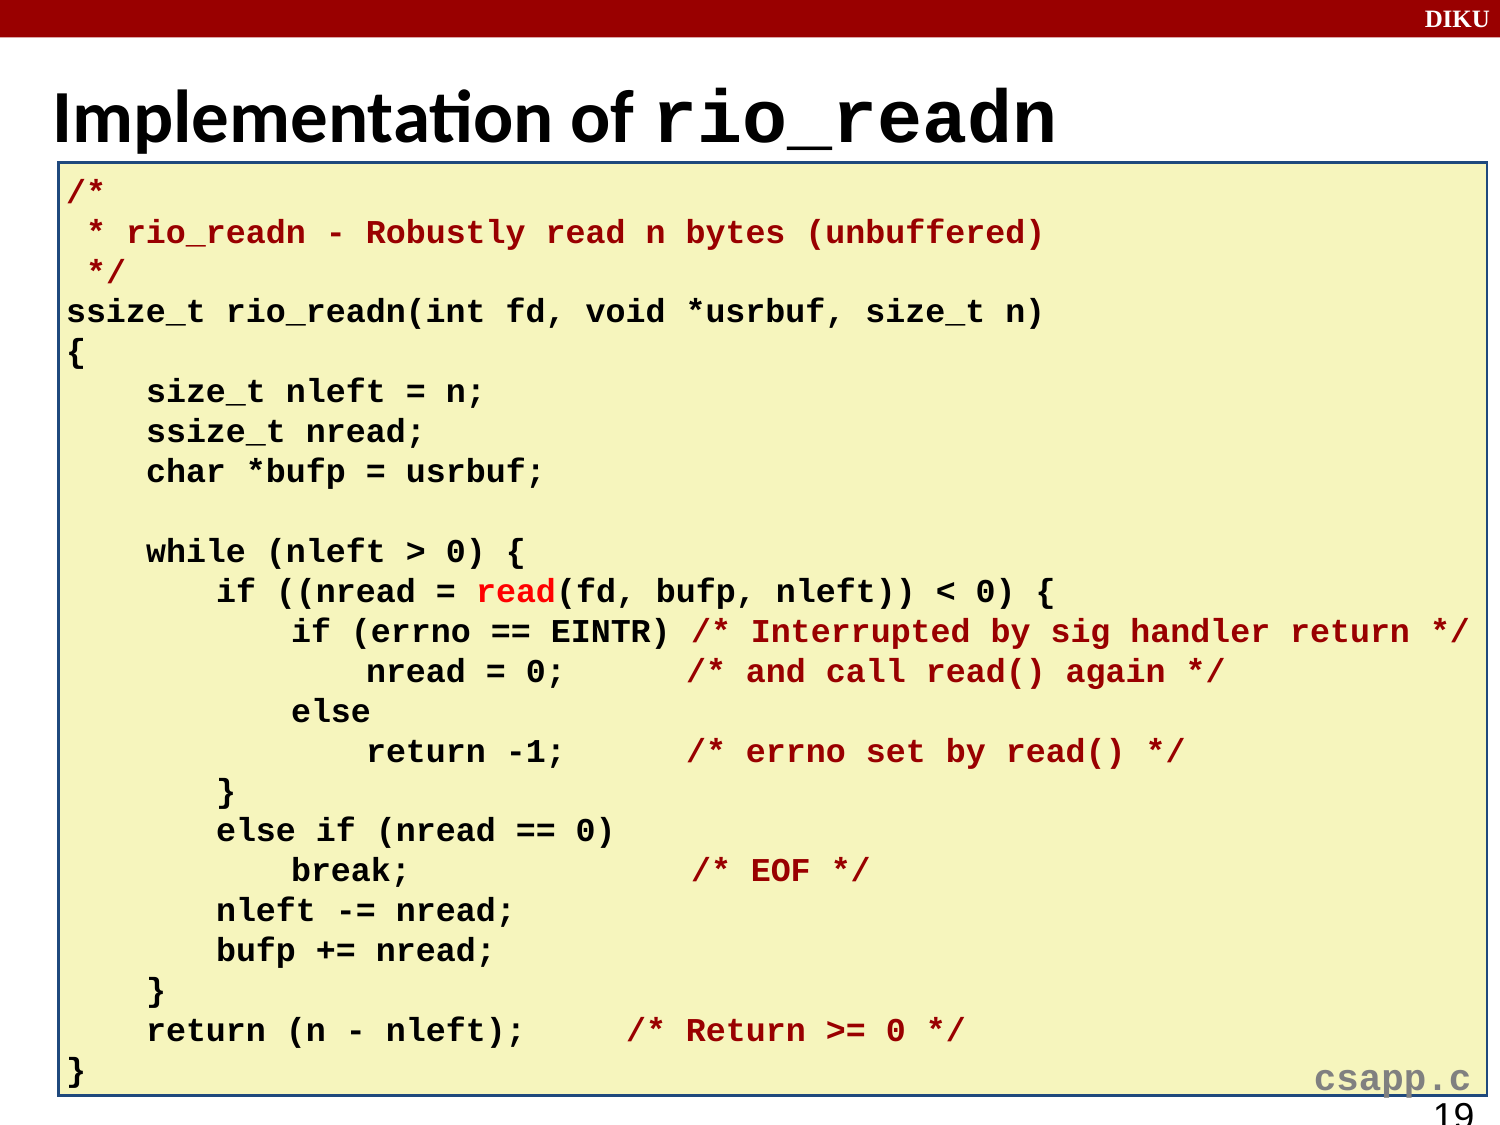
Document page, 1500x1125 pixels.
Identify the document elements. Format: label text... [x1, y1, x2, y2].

text_box Implementation of rio_readn [37, 49, 1283, 175]
text_box csapp.c [1299, 1046, 1487, 1106]
text_box /* * rio_readn - Robustly read n bytes (unbuffered) */ ssize_t rio_readn(int fd, void *usrbuf, size_t n) { size_t nleft = n; ssize_t nread; char *bufp = usrbuf; while (nleft > 0) { if ((nread = read(fd, bufp, nleft)) < 0) { if (errno == EINTR) /* Interrupted by sig handler return */ nread = 0; /* and call read() again */ else return -1; /* errno set by read() */ } else if (nread == 0) break; /* EOF */ nleft -= nread; bufp += nread; } return (n - nleft); /* Return >= 0 */ } [58, 162, 1488, 1096]
